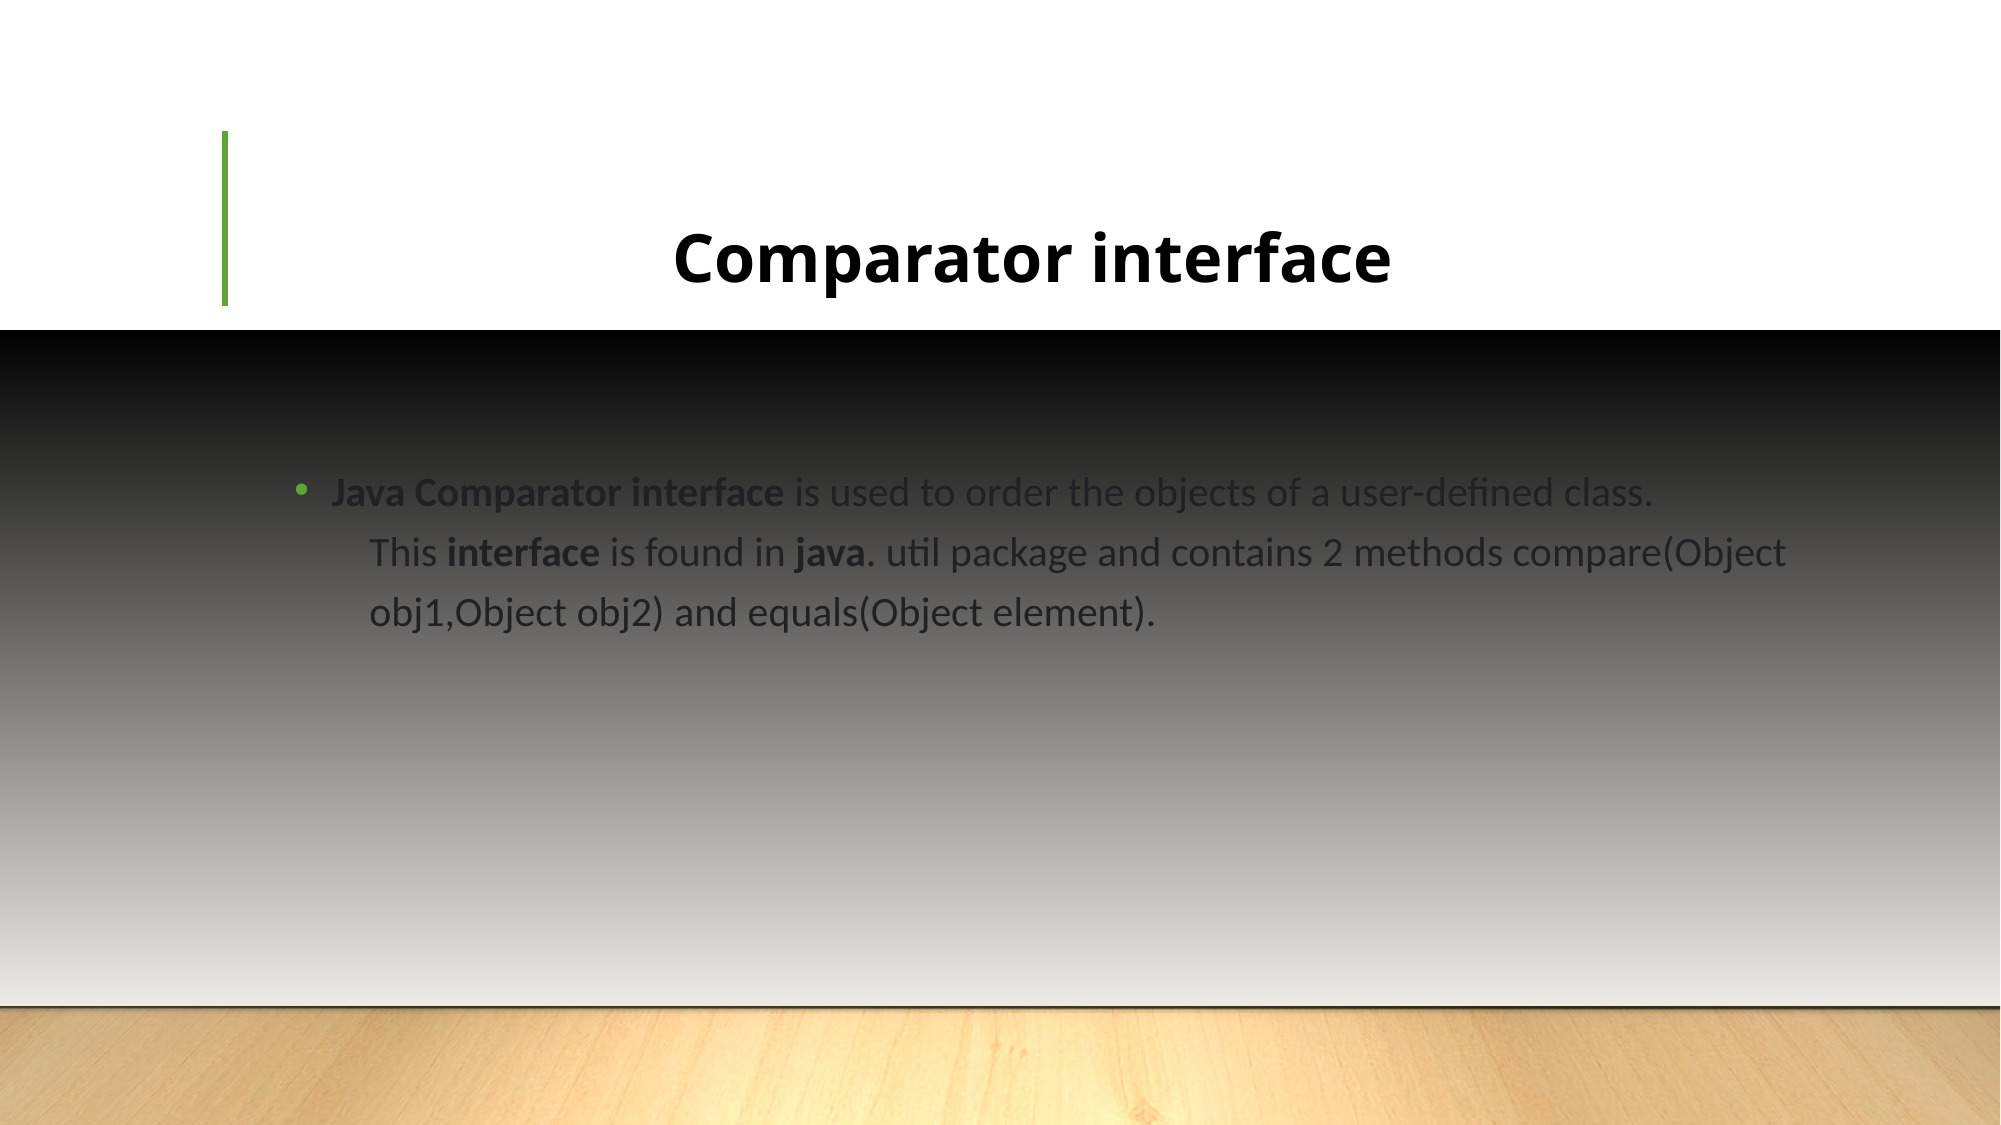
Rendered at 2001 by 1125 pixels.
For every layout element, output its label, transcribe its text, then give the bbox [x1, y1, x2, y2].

title Comparator interface [251, 131, 1814, 305]
list Java Comparator interface is used to order the objects of a user-defined class. This interface is found in java. util package and contains 2 methods compare(Object obj1,Object obj2) and equals(Object element). [279, 446, 1842, 752]
